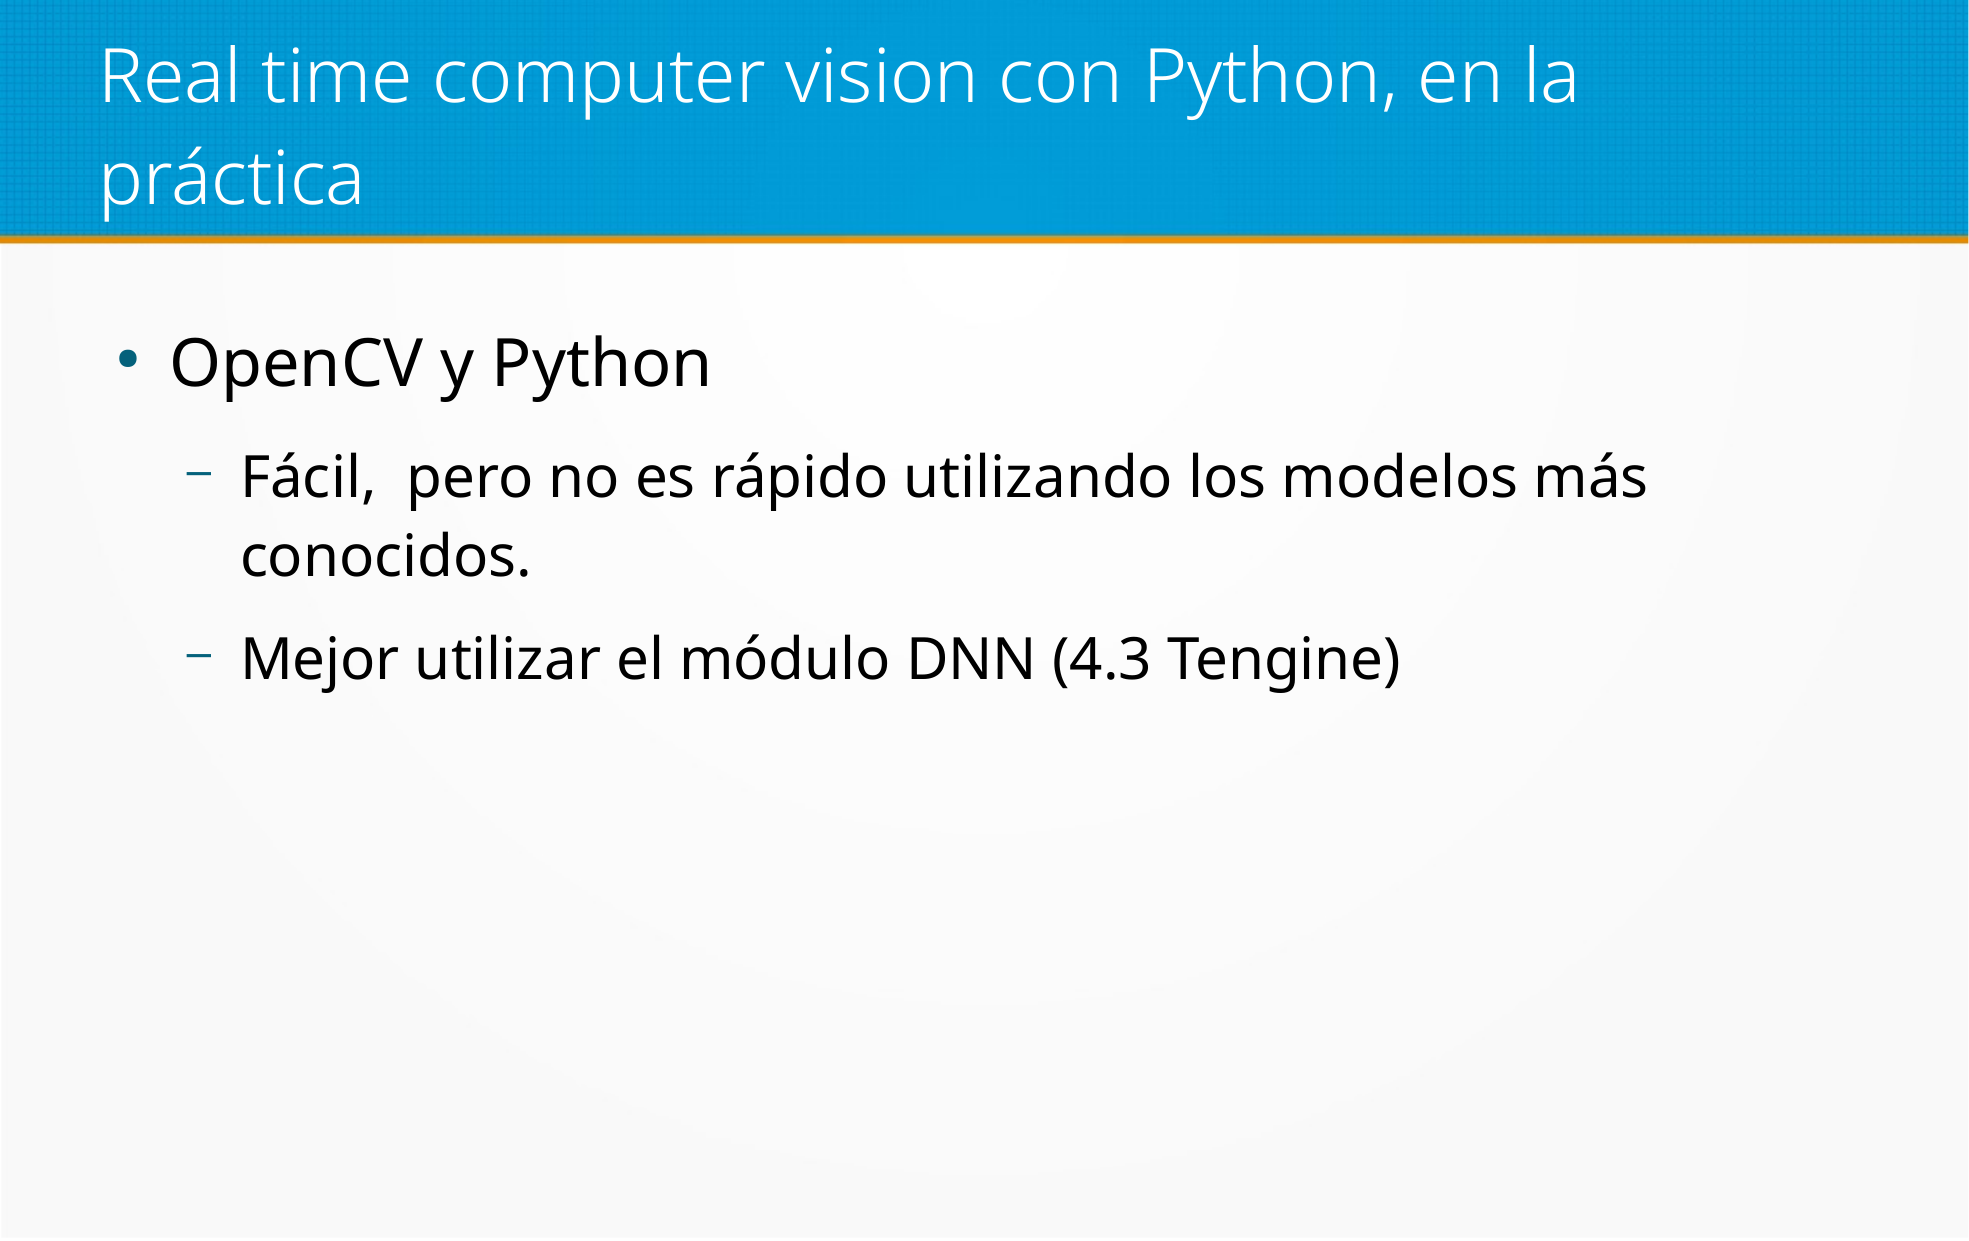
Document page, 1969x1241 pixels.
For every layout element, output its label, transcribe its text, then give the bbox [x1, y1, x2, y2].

title Real time computer vision con Python, en la práctica [98, 19, 1870, 227]
picture [0, 233, 1969, 1241]
list OpenCV y Python Fácil, pero no es rápido utilizando los modelos más conocidos. Mejor utilizar el módulo DNN (4.3 Tengine) [98, 315, 1861, 1081]
